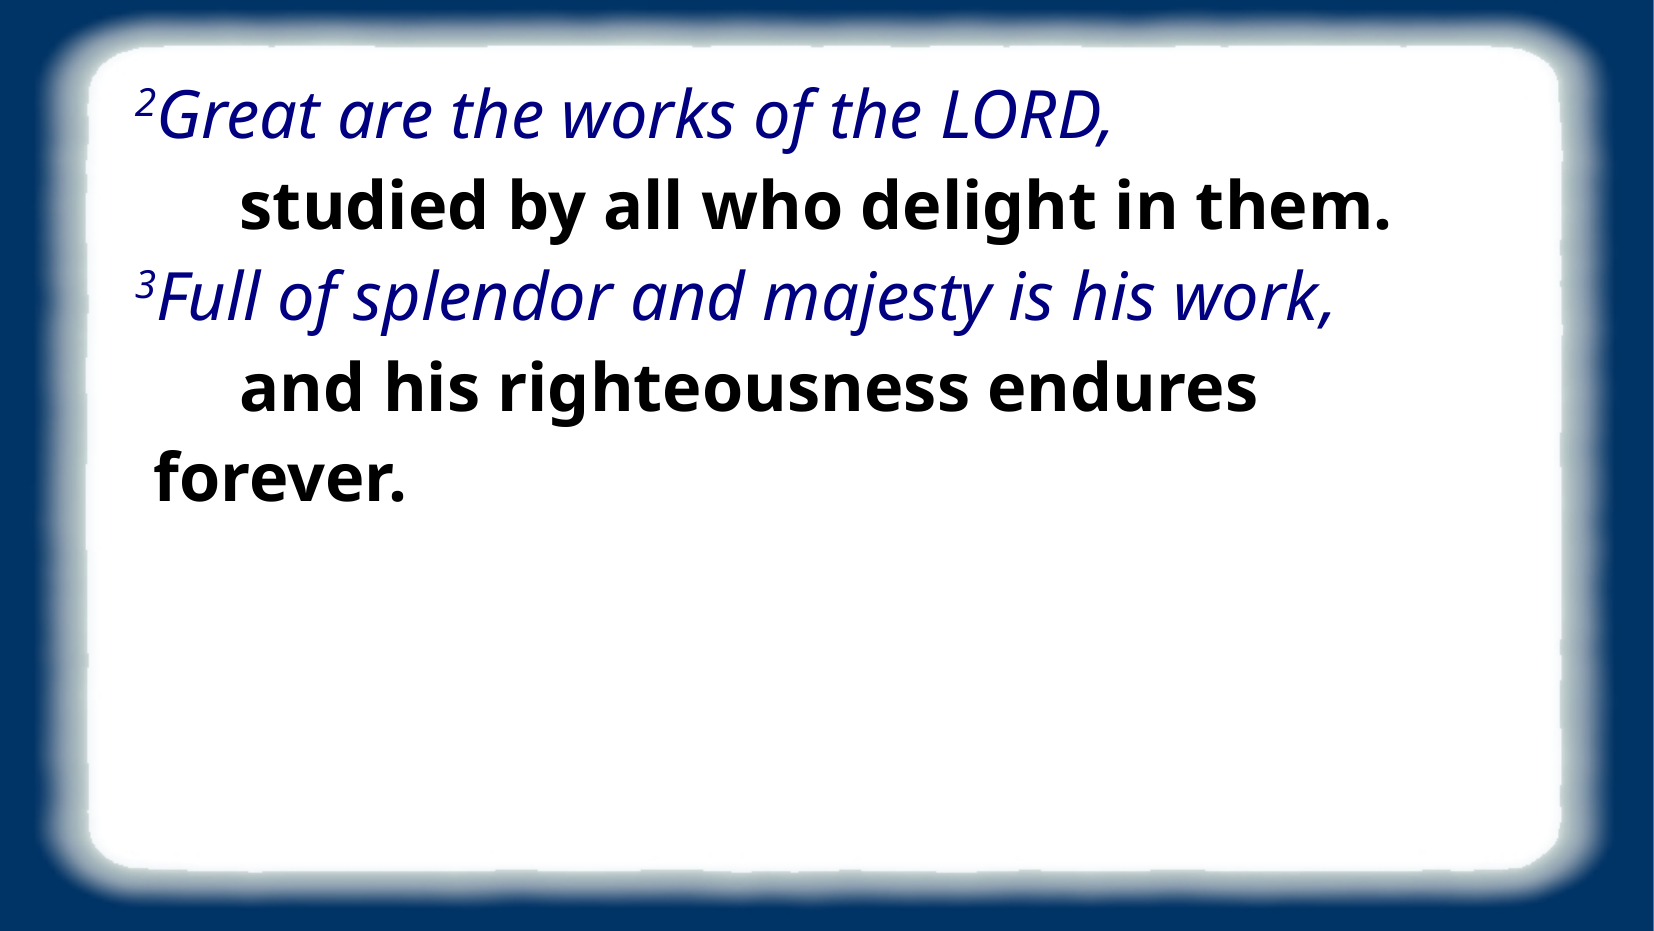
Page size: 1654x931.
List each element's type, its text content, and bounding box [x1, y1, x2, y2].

text_box 2Great are the works of the LORD, studied by all who delight in them. 3Full of splendor and majesty is his work, and his righteousness endures forever. [120, 60, 1531, 430]
picture [0, 0, 1654, 931]
